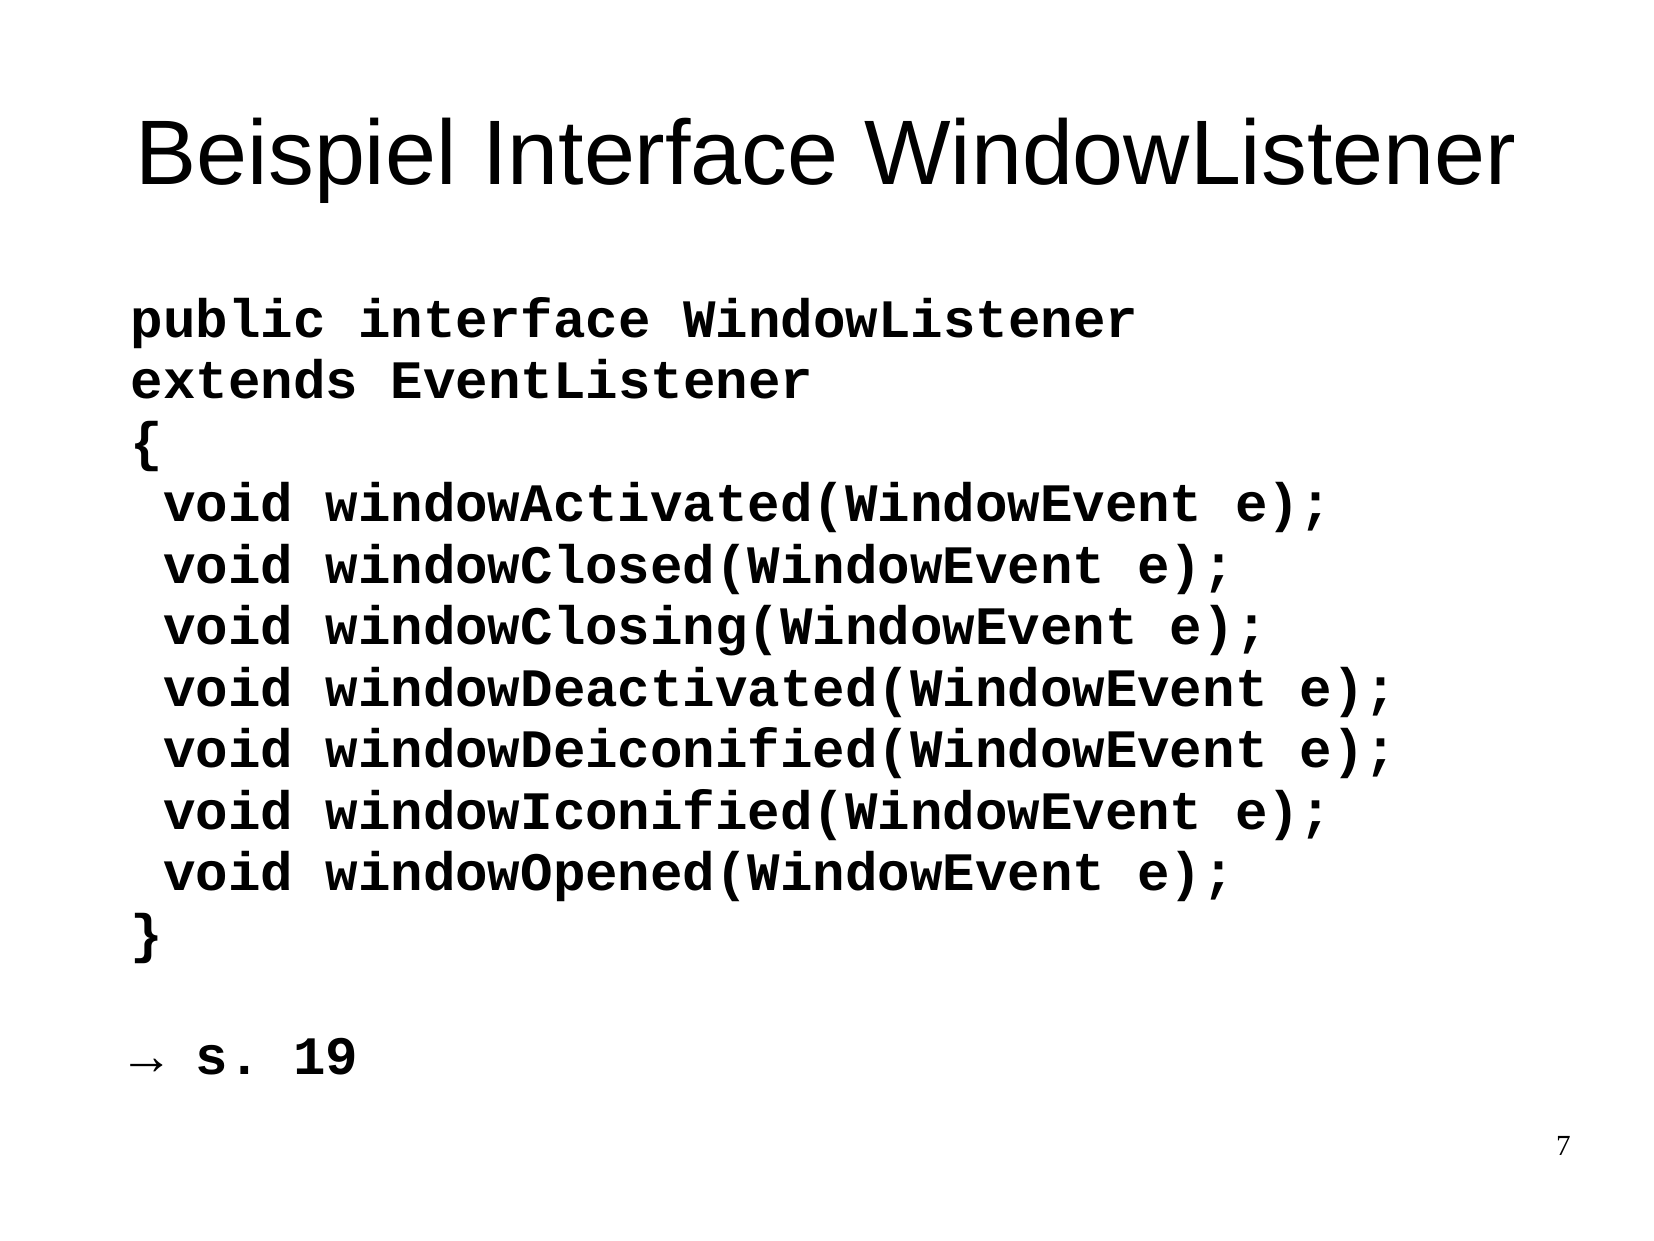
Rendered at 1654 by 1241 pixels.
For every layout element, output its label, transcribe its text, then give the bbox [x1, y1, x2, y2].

title Beispiel Interface WindowListener [82, 56, 1571, 250]
text_box public interface WindowListener extends EventListener { void windowActivated(WindowEvent e); void windowClosed(WindowEvent e); void windowClosing(WindowEvent e); void windowDeactivated(WindowEvent e); void windowDeiconified(WindowEvent e); void windowIconified(WindowEvent e); void windowOpened(WindowEvent e); } → s. 19 [116, 284, 1485, 1241]
